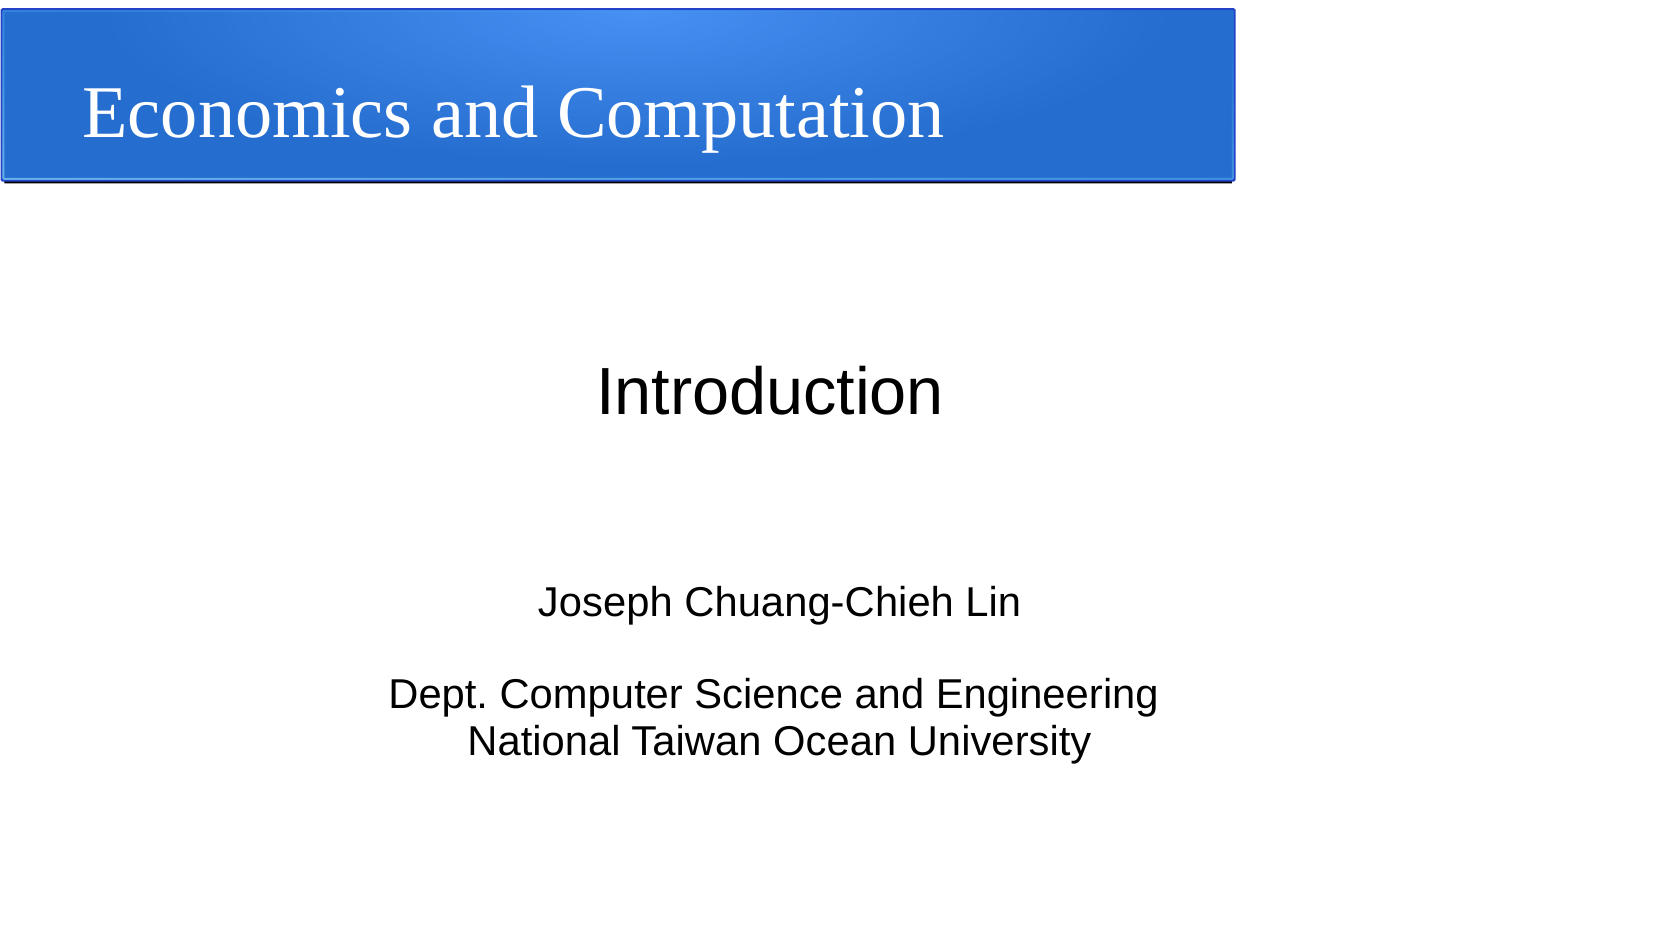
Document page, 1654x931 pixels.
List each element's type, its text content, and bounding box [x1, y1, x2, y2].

subtitle Introduction Joseph Chuang-Chieh Lin Dept. Computer Science and Engineering National Taiwan Ocean University [35, 251, 1524, 792]
title Economics and Computation [82, 35, 1235, 189]
